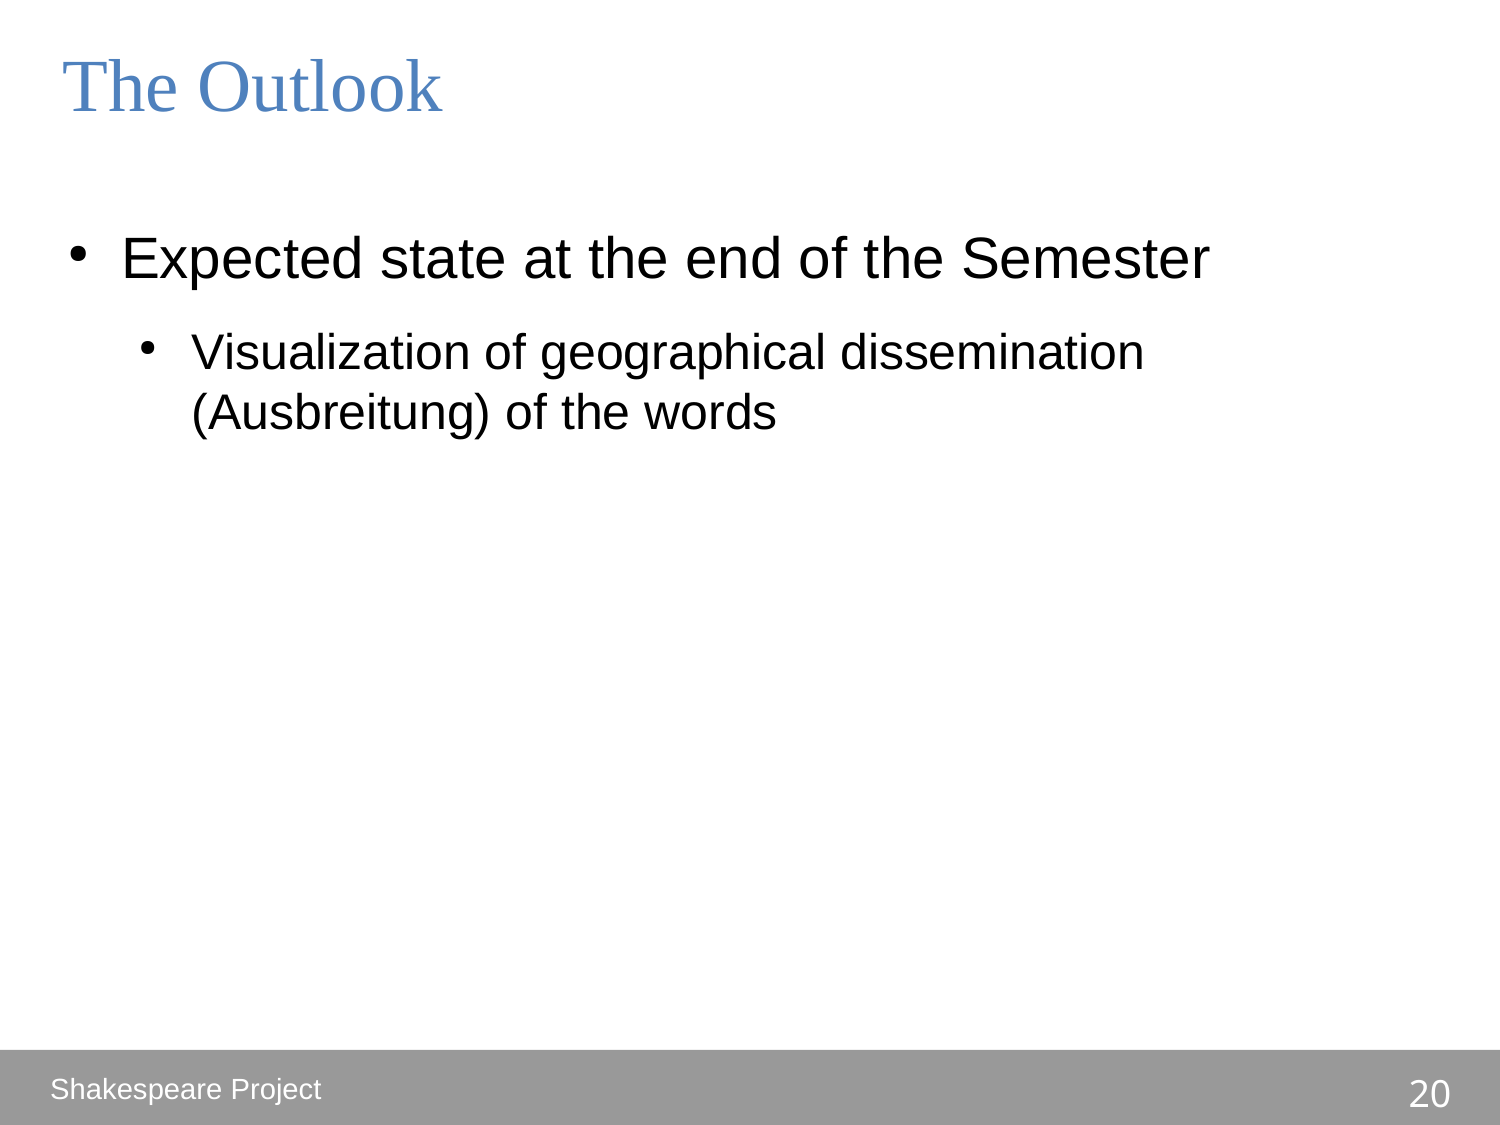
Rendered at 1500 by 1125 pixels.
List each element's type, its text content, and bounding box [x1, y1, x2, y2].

list Expected state at the end of the Semester Visualization of geographical dissemination (Ausbreitung) of the words [35, 212, 1423, 910]
slide_number <number> [1393, 1062, 1477, 1111]
title The Outlook [62, 12, 1450, 150]
footer Shakespeare Project [35, 1062, 1276, 1111]
